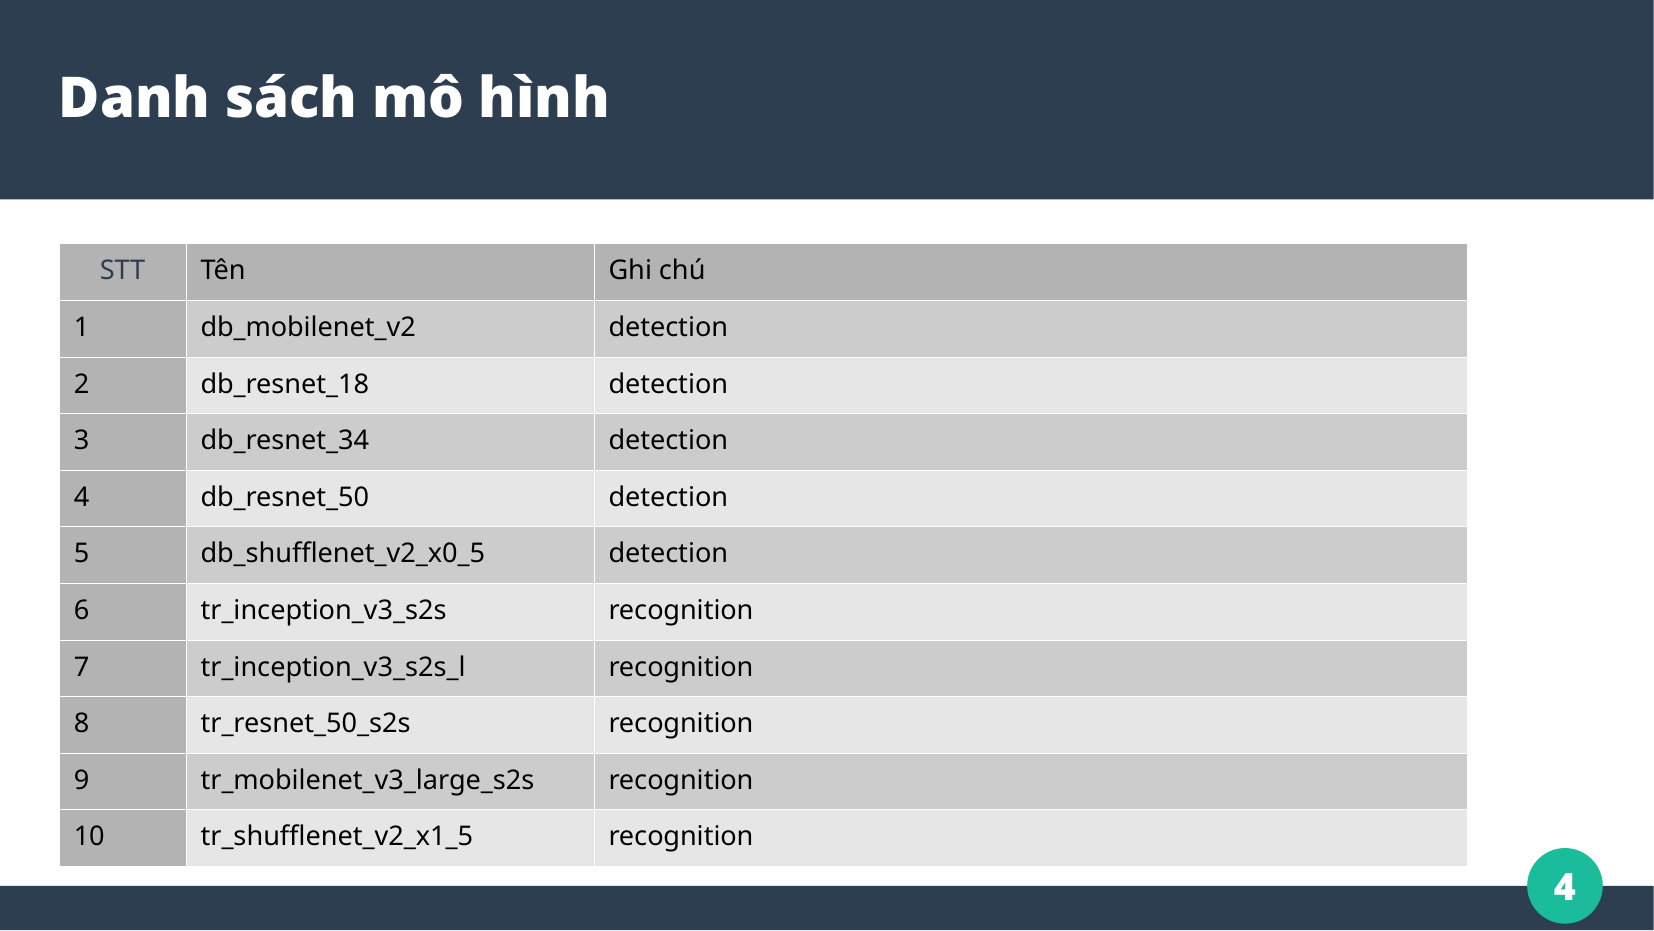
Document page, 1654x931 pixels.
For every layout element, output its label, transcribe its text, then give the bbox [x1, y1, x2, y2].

table_cell detection [595, 527, 1467, 583]
table_cell 10 [60, 810, 186, 866]
table_cell 8 [60, 697, 186, 753]
table_cell 2 [60, 358, 186, 413]
table_cell detection [595, 301, 1467, 357]
table_cell recognition [595, 641, 1467, 696]
table_cell detection [595, 414, 1467, 470]
table_cell db_resnet_18 [187, 358, 594, 413]
table_cell db_resnet_50 [187, 471, 594, 526]
table_cell 1 [60, 301, 186, 357]
table_cell 3 [60, 414, 186, 470]
table_cell tr_mobilenet_v3_large_s2s [187, 754, 594, 809]
table_cell recognition [595, 697, 1467, 753]
table_cell tr_inception_v3_s2s_l [187, 641, 594, 696]
table_cell 6 [60, 584, 186, 640]
table_cell recognition [595, 584, 1467, 640]
table_header Ghi chú [595, 244, 1467, 300]
table_header Tên [187, 244, 594, 300]
title Danh sách mô hình [59, 37, 1595, 155]
table_cell detection [595, 358, 1467, 413]
table_cell 9 [60, 754, 186, 809]
table_cell db_shufflenet_v2_x0_5 [187, 527, 594, 583]
table_cell 5 [60, 527, 186, 583]
table_cell detection [595, 471, 1467, 526]
table_cell db_mobilenet_v2 [187, 301, 594, 357]
table_cell tr_resnet_50_s2s [187, 697, 594, 753]
table_header STT [60, 244, 186, 300]
table_cell recognition [595, 754, 1467, 809]
table_cell 4 [60, 471, 186, 526]
table_cell db_resnet_34 [187, 414, 594, 470]
table_cell tr_inception_v3_s2s [187, 584, 594, 640]
table_cell tr_shufflenet_v2_x1_5 [187, 810, 594, 866]
table_cell recognition [595, 810, 1467, 866]
table_cell 7 [60, 641, 186, 696]
